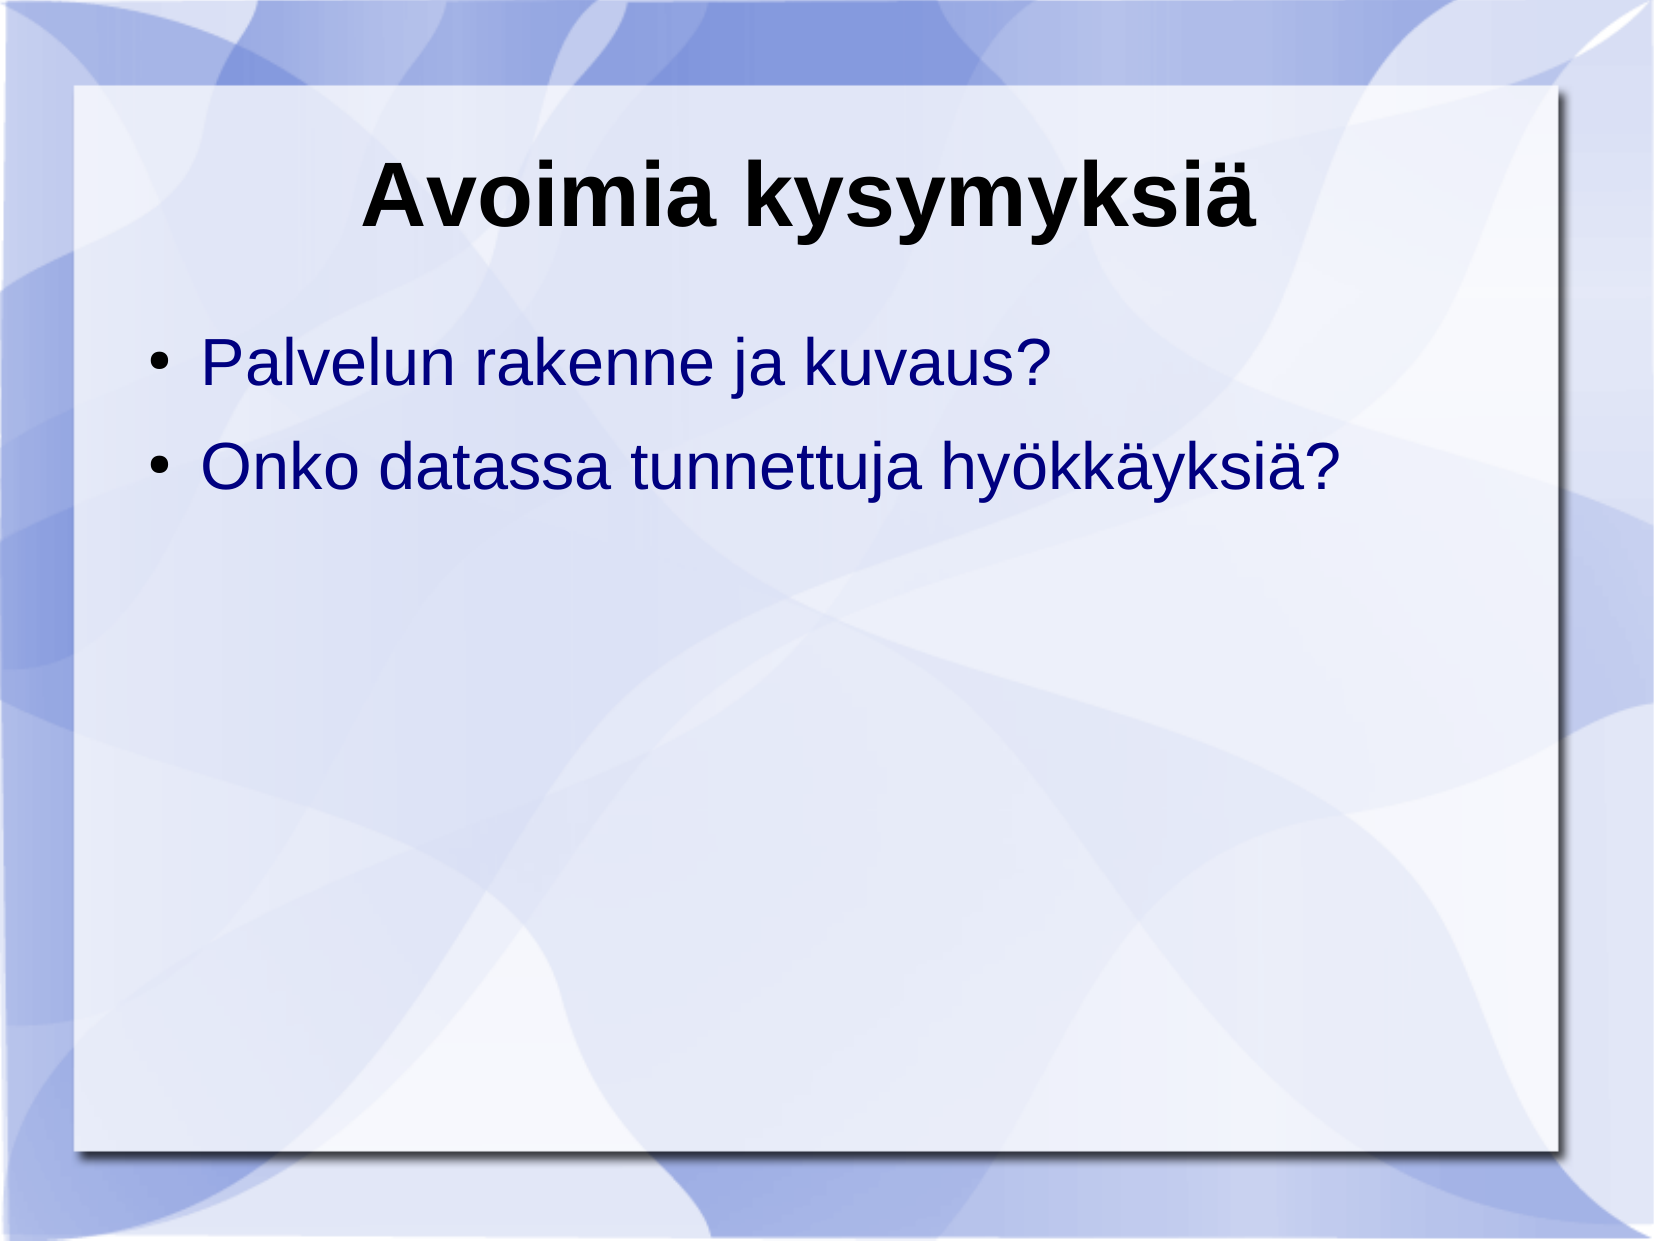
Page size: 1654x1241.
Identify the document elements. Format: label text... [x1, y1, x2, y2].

picture [0, 0, 1654, 1241]
title Avoimia kysymyksiä [82, 90, 1536, 298]
list Palvelun rakenne ja kuvaus? Onko datassa tunnettuja hyökkäyksiä? [129, 324, 1489, 975]
